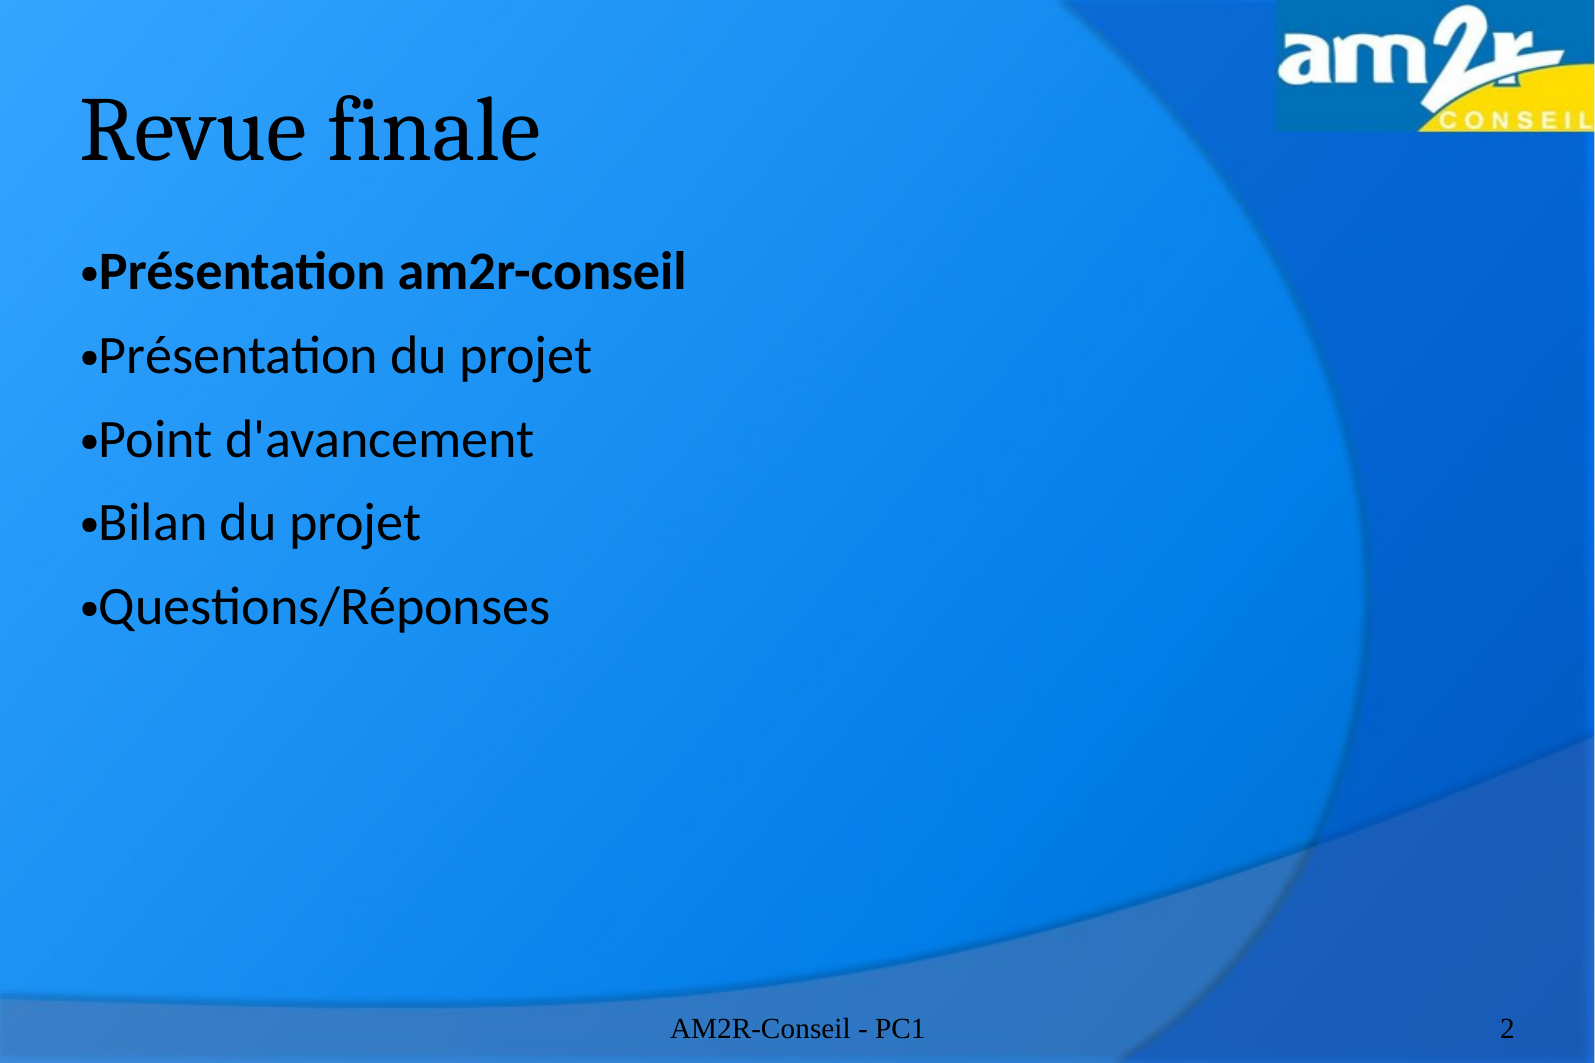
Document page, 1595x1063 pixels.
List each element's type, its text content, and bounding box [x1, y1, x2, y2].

title Revue finale [79, 42, 1253, 220]
list Présentation am2r-conseil Présentation du projet Point d'avancement Bilan du projet Questions/Réponses [79, 248, 1515, 951]
picture [0, 0, 1595, 1063]
